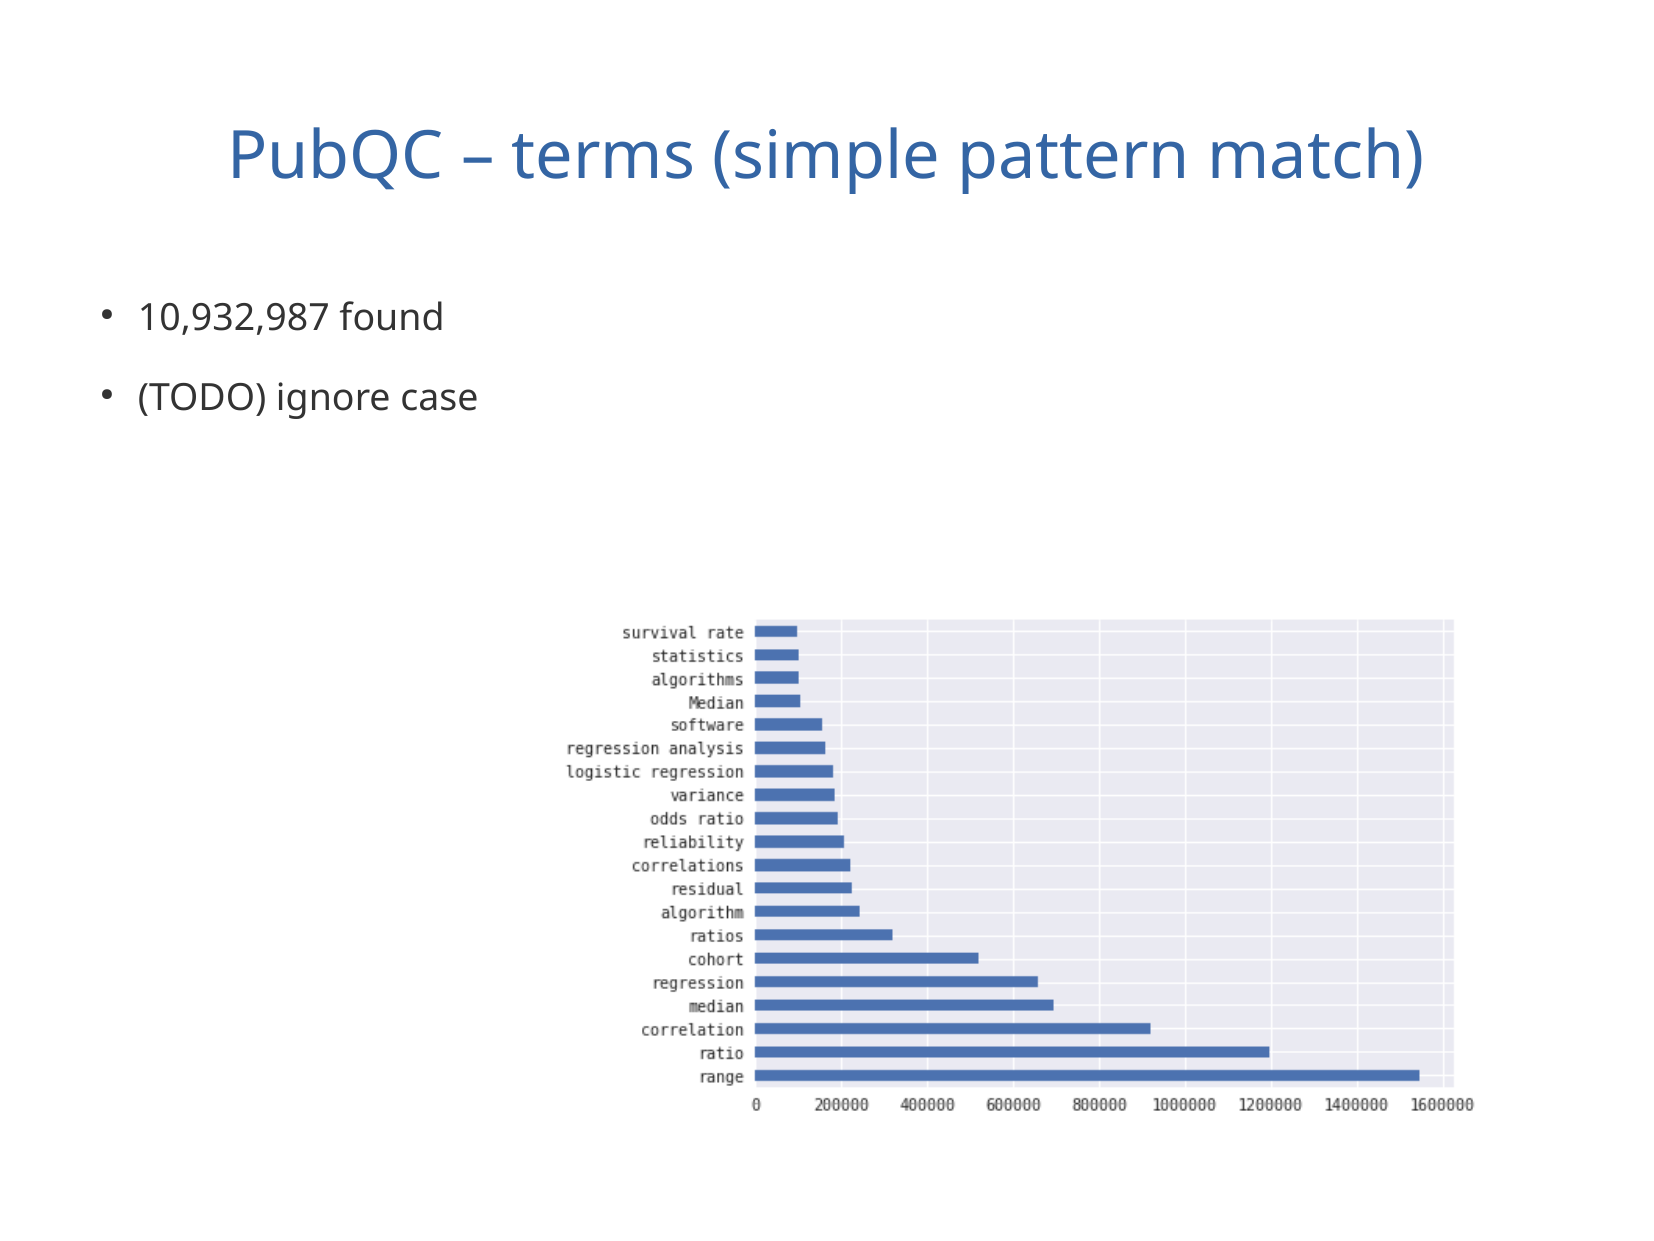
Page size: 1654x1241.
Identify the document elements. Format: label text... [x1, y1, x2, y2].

picture [555, 609, 1487, 1126]
list 10,932,987 found (TODO) ignore case [82, 290, 809, 1010]
title PubQC – terms (simple pattern match) [82, 49, 1571, 257]
